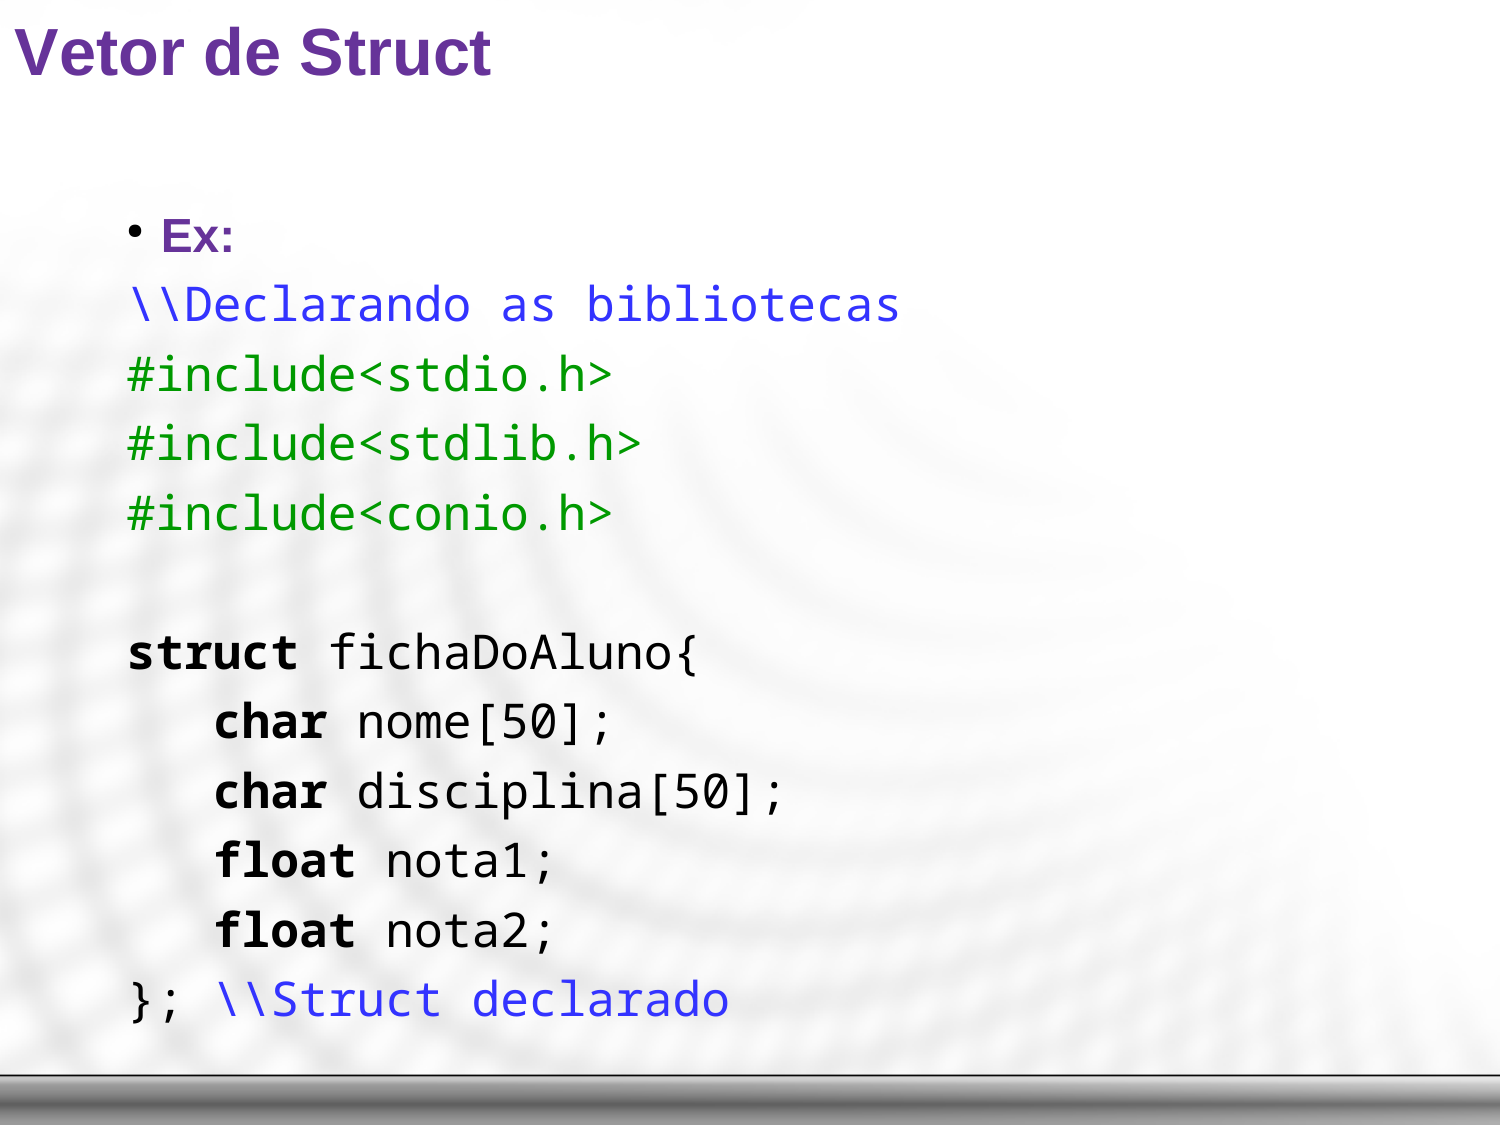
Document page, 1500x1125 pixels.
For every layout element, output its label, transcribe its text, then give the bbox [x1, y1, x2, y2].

title Vetor de Struct [0, 1, 1353, 97]
picture [0, 0, 1500, 1125]
list Ex: \\Declarando as bibliotecas #include<stdio.h> #include<stdlib.h> #include<conio.h> struct fichaDoAluno{ char nome[50]; char disciplina[50]; float nota1; float nota2; }; \\Struct declarado [58, 196, 1442, 1036]
